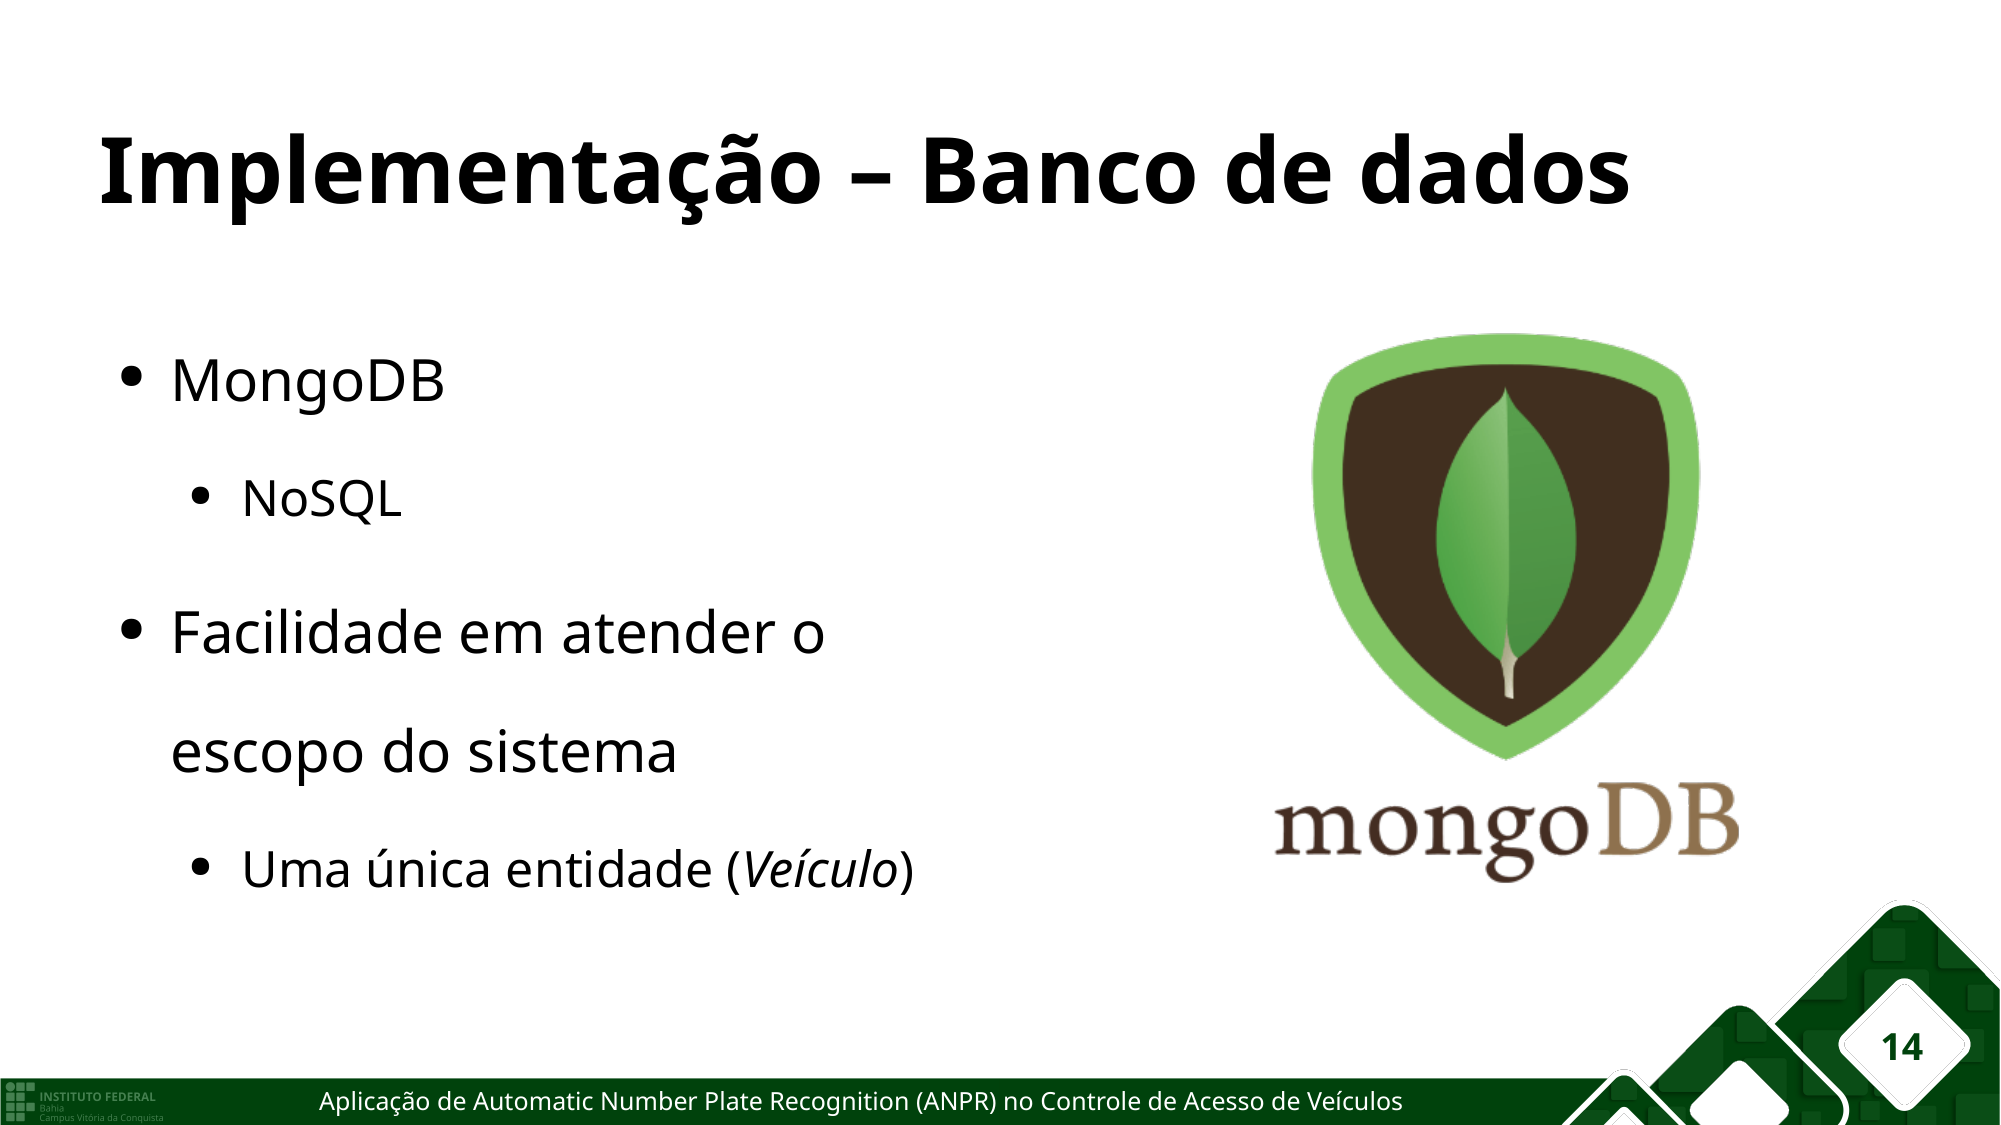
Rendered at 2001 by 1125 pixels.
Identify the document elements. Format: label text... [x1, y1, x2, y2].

picture [0, 254, 2000, 1125]
list MongoDB NoSQL Facilidade em atender o escopo do sistema Uma única entidade (Veículo) [99, 299, 979, 1014]
title Implementação – Banco de dados [99, 59, 1900, 277]
